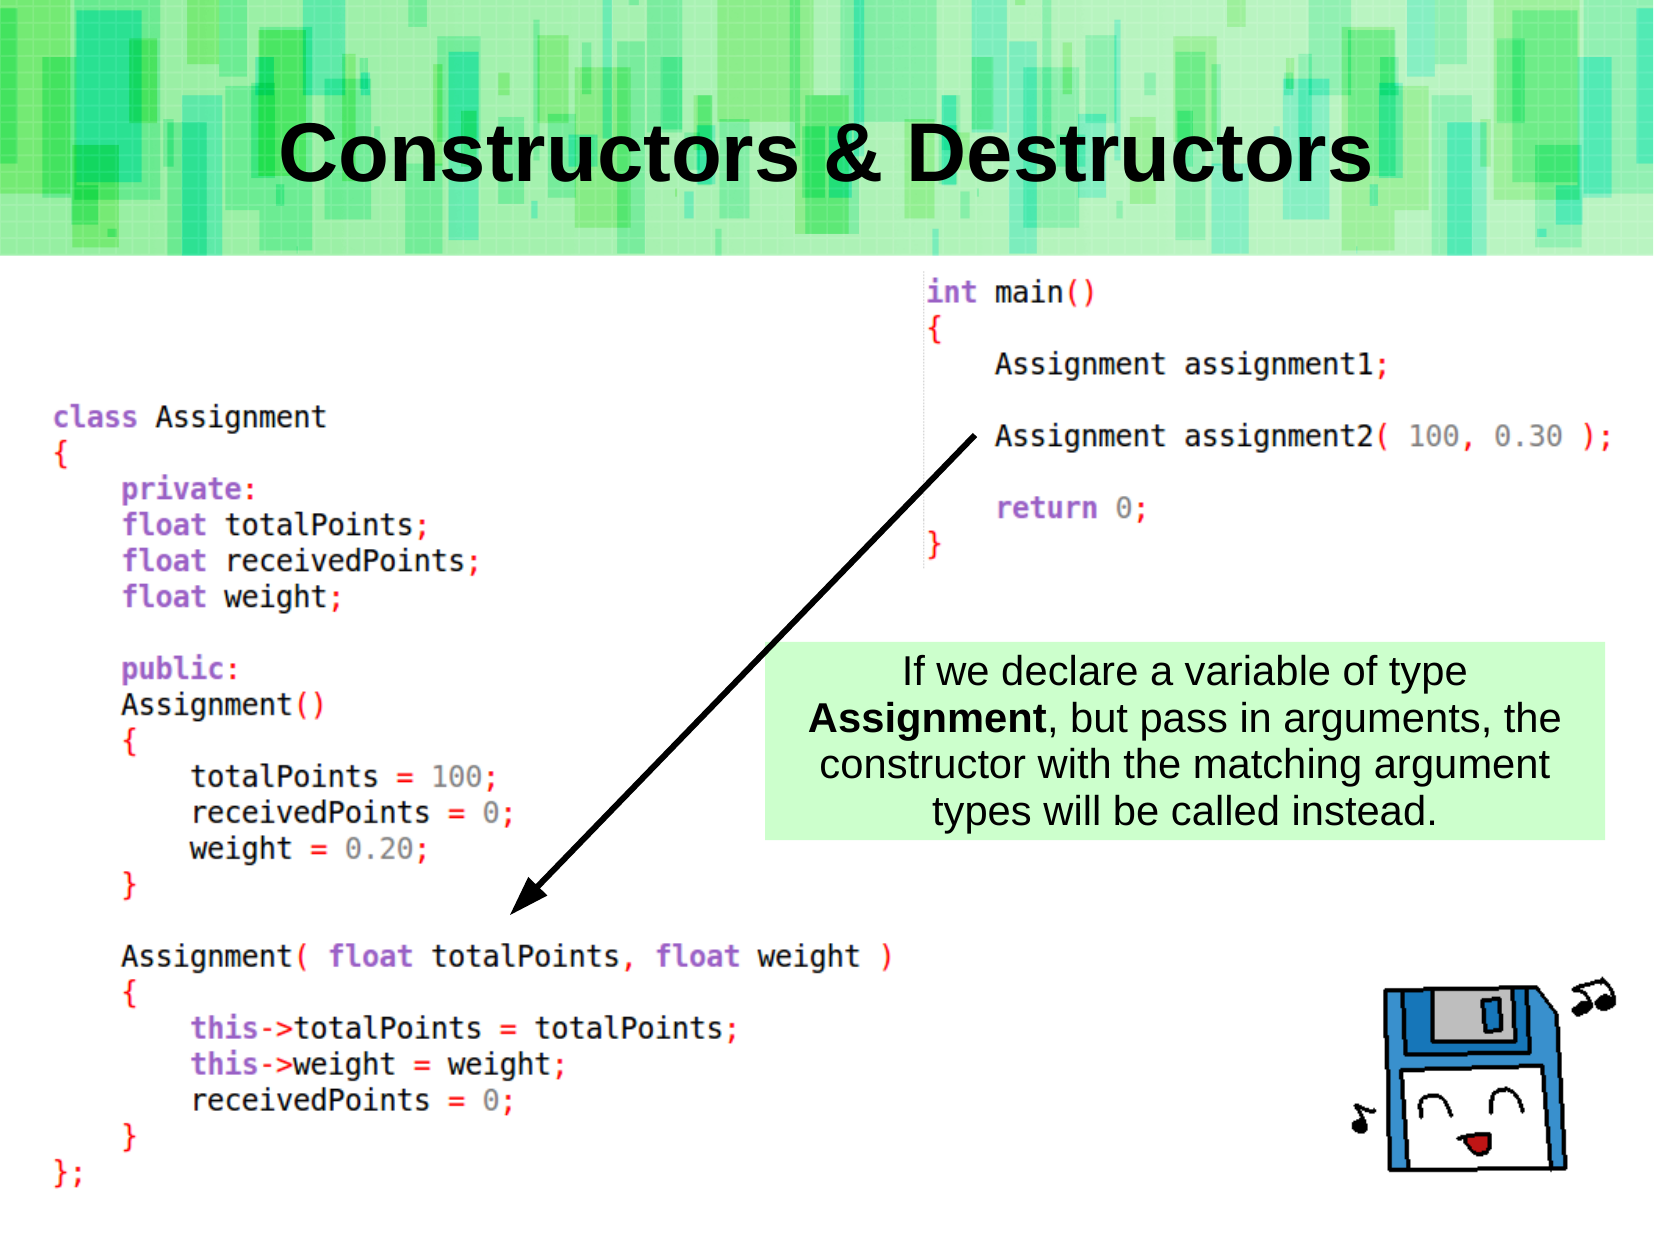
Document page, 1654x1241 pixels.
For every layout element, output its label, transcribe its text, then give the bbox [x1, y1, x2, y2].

title Constructors & Destructors [82, 49, 1571, 257]
picture [0, 0, 1654, 1241]
text_box If we declare a variable of type Assignment, but pass in arguments, the constructor with the matching argument types will be called instead. [765, 641, 1606, 841]
